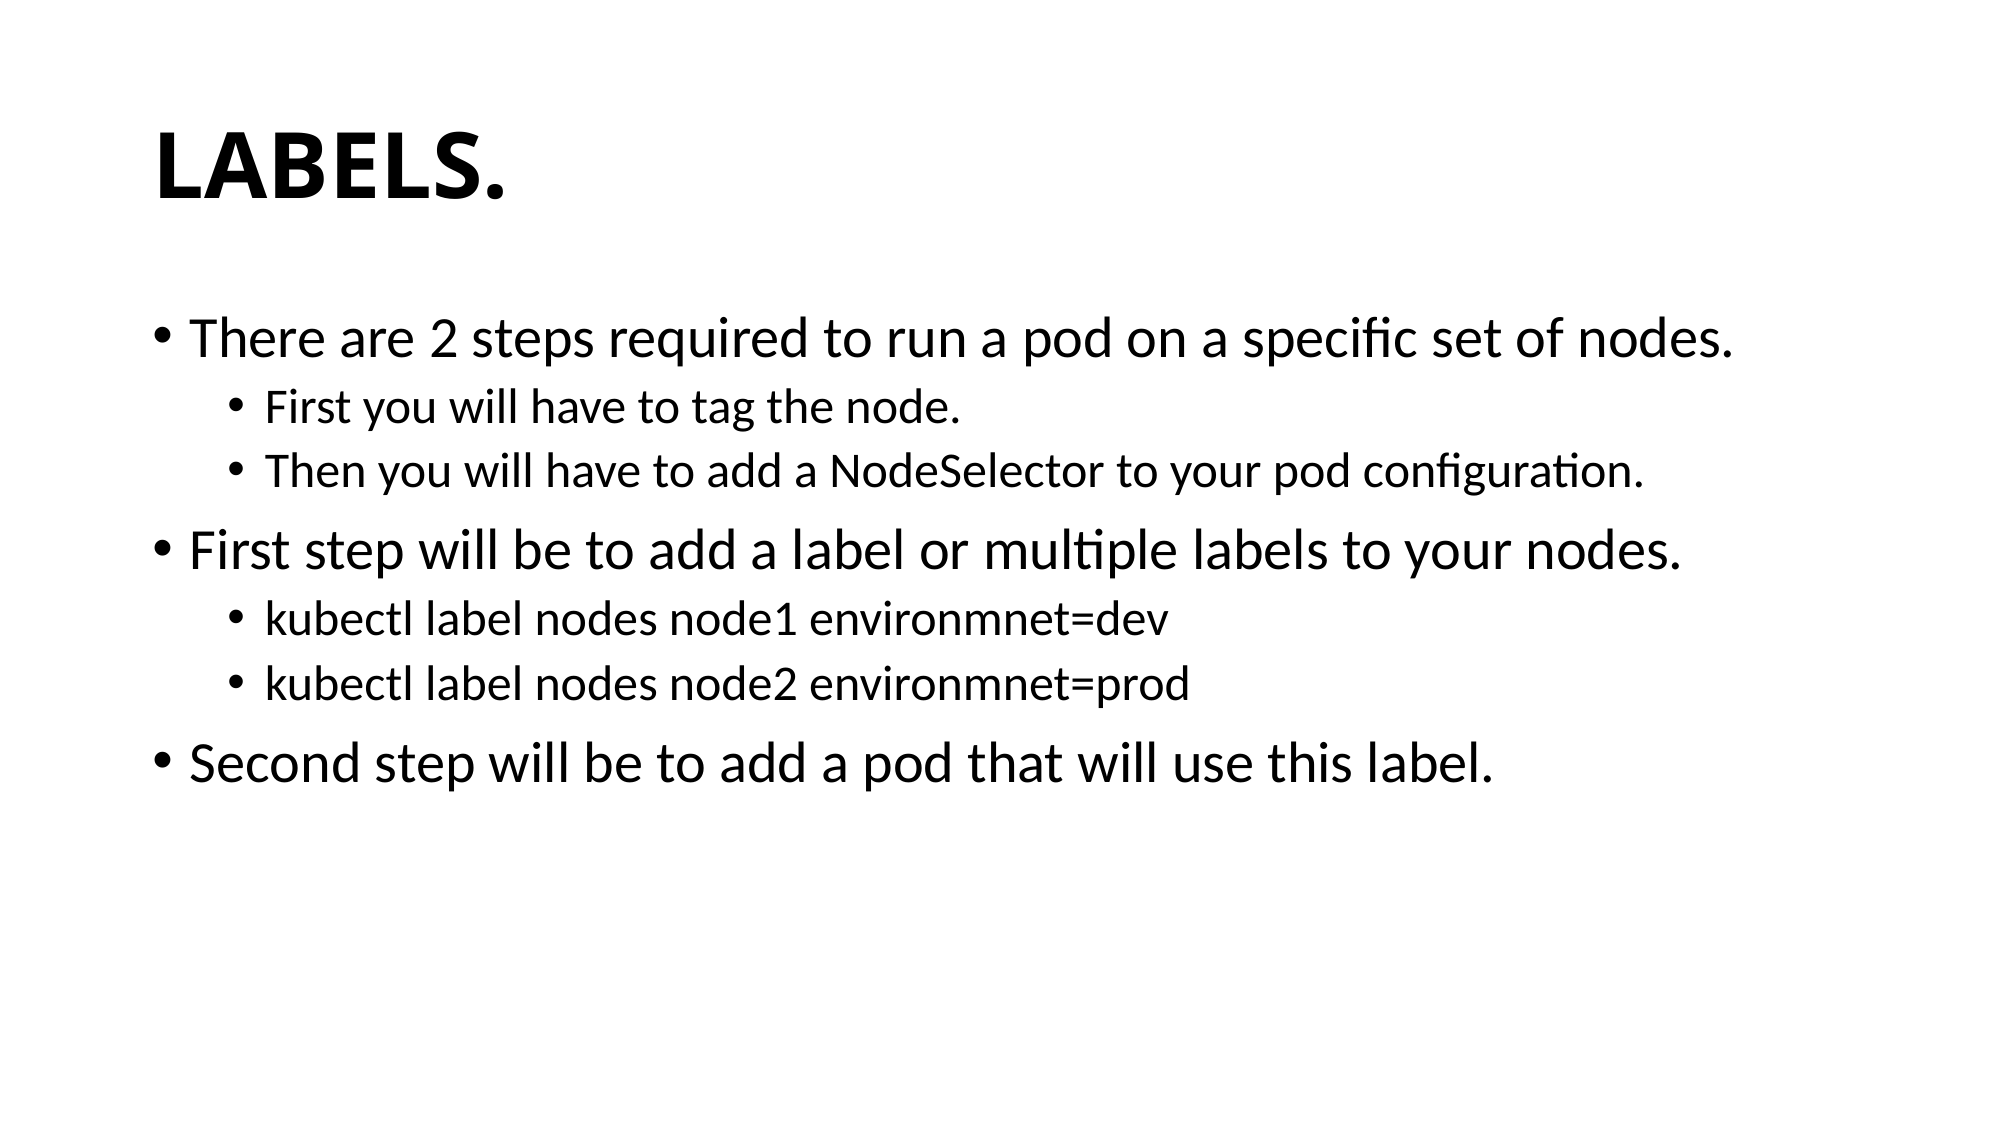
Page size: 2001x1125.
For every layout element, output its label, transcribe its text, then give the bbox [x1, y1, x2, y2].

title LABELS. [137, 59, 1863, 278]
list There are 2 steps required to run a pod on a specific set of nodes. First you will have to tag the node. Then you will have to add a NodeSelector to your pod configuration. First step will be to add a label or multiple labels to your nodes. kubectl label nodes node1 environmnet=dev kubectl label nodes node2 environmnet=prod Second step will be to add a pod that will use this label. [137, 299, 1863, 1014]
